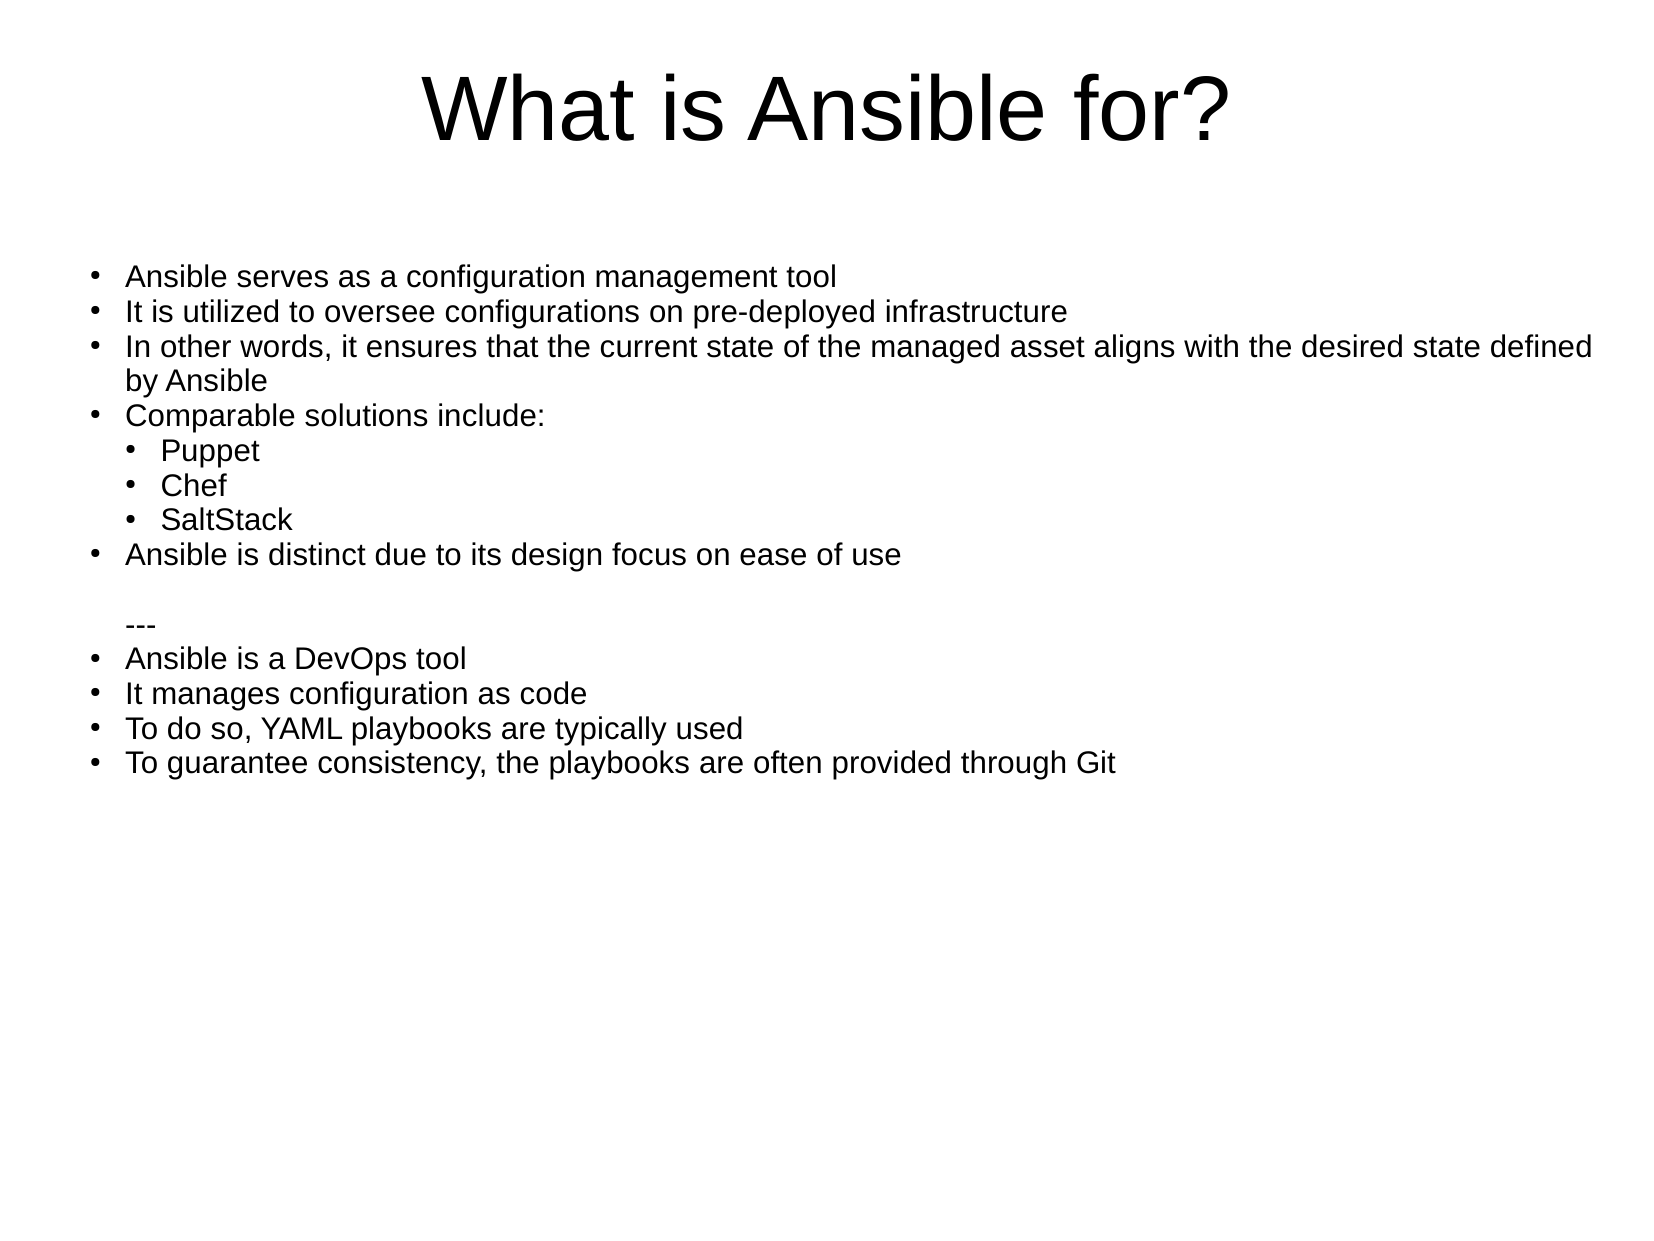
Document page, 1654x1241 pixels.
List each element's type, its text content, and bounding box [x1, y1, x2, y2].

text_box Ansible serves as a configuration management tool It is utilized to oversee configurations on pre-deployed infrastructure In other words, it ensures that the current state of the managed asset aligns with the desired state defined by Ansible Comparable solutions include: Puppet Chef SaltStack Ansible is distinct due to its design focus on ease of use --- Ansible is a DevOps tool It manages configuration as code To do so, YAML playbooks are typically used To guarantee consistency, the playbooks are often provided through Git [75, 217, 1613, 1135]
title What is Ansible for? [82, 0, 1571, 208]
